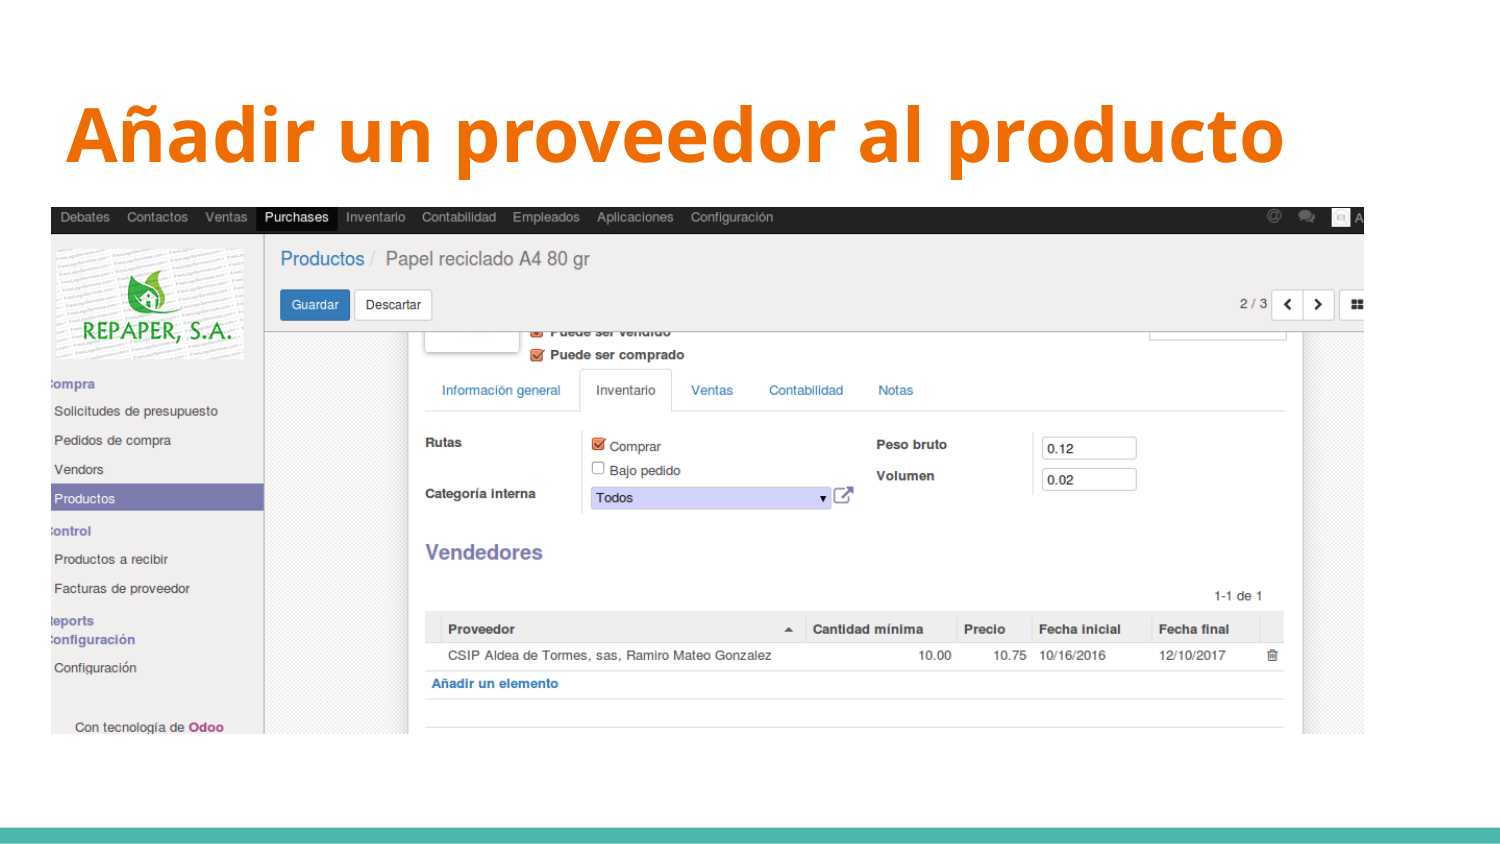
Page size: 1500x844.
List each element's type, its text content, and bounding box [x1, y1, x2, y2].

picture [51, 207, 1364, 734]
title Añadir un proveedor al producto [51, 72, 1449, 189]
